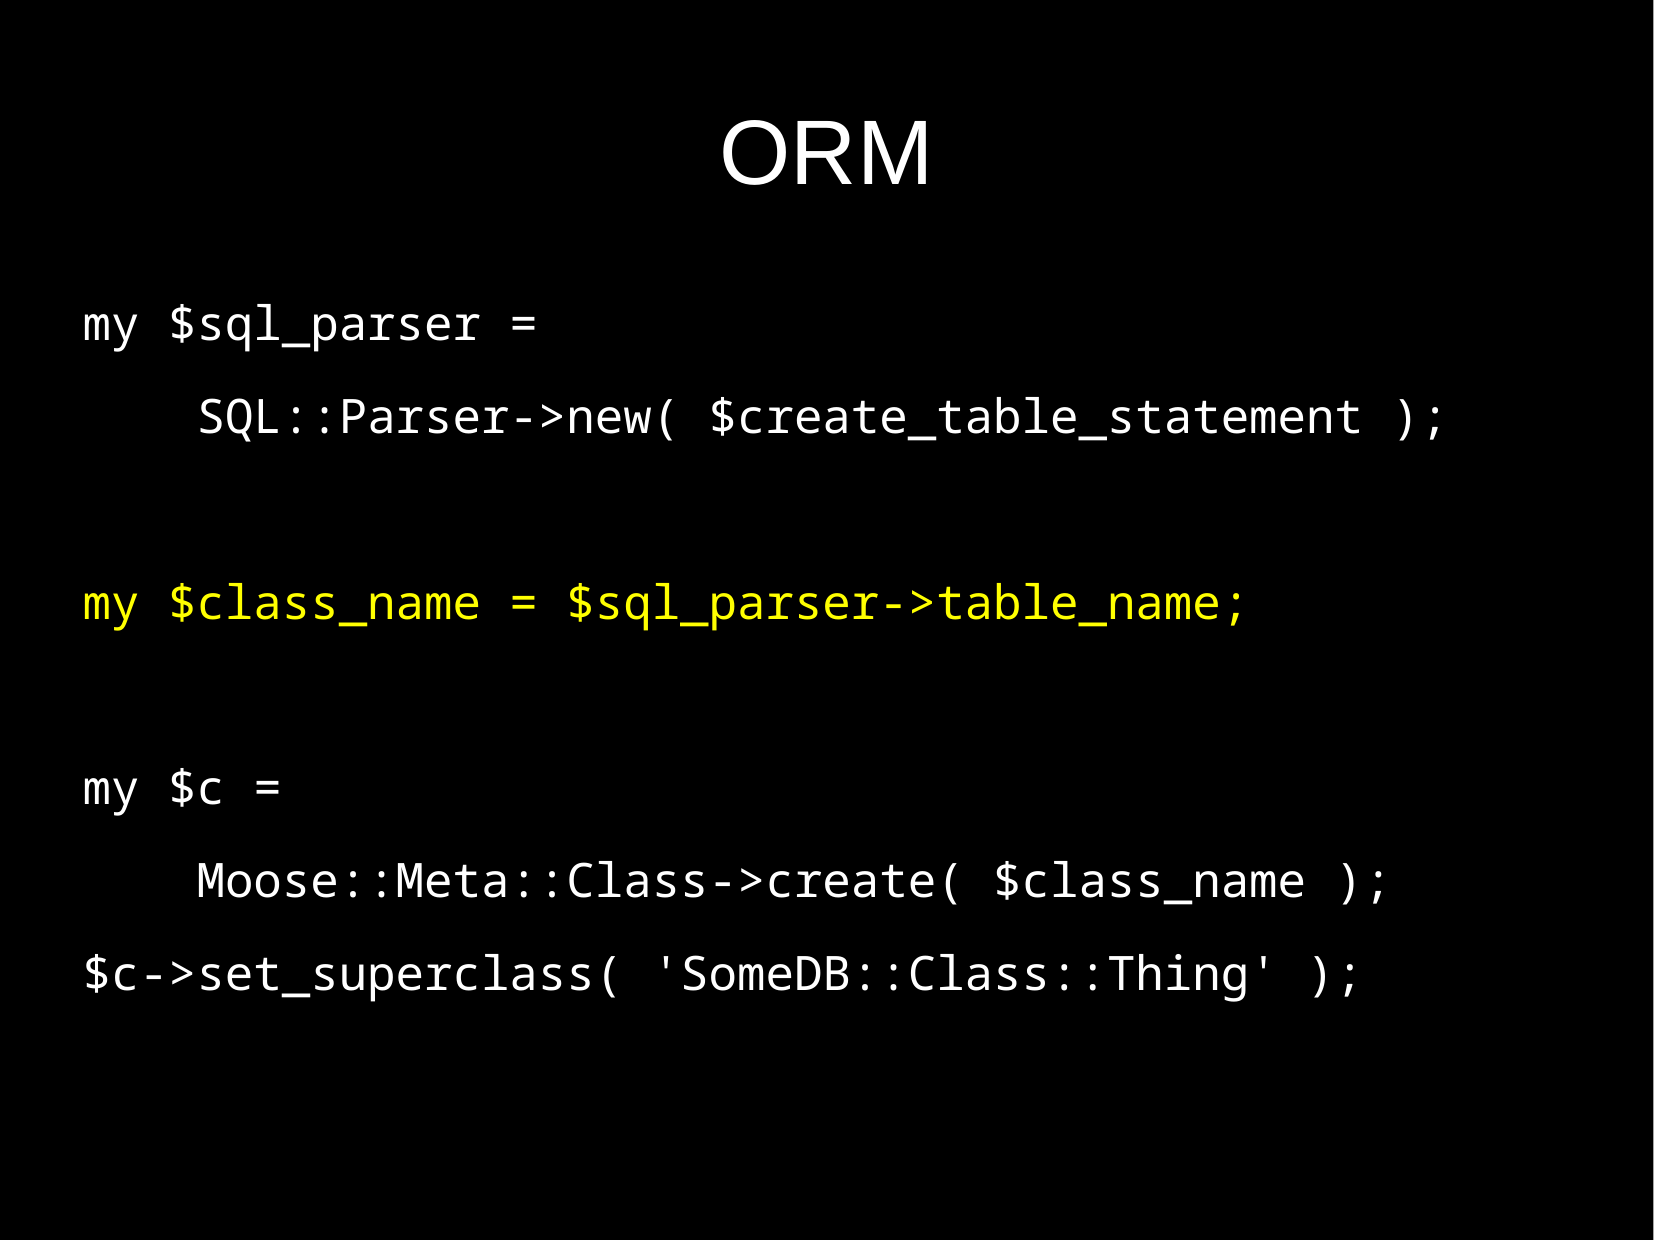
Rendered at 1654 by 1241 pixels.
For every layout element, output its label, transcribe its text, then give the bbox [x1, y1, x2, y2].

list my $sql_parser = SQL::Parser->new( $create_table_statement ); my $class_name = $sql_parser->table_name; my $c = Moose::Meta::Class->create( $class_name ); $c->set_superclass( 'SomeDB::Class::Thing' ); [82, 290, 1538, 1010]
title ORM [82, 49, 1571, 257]
